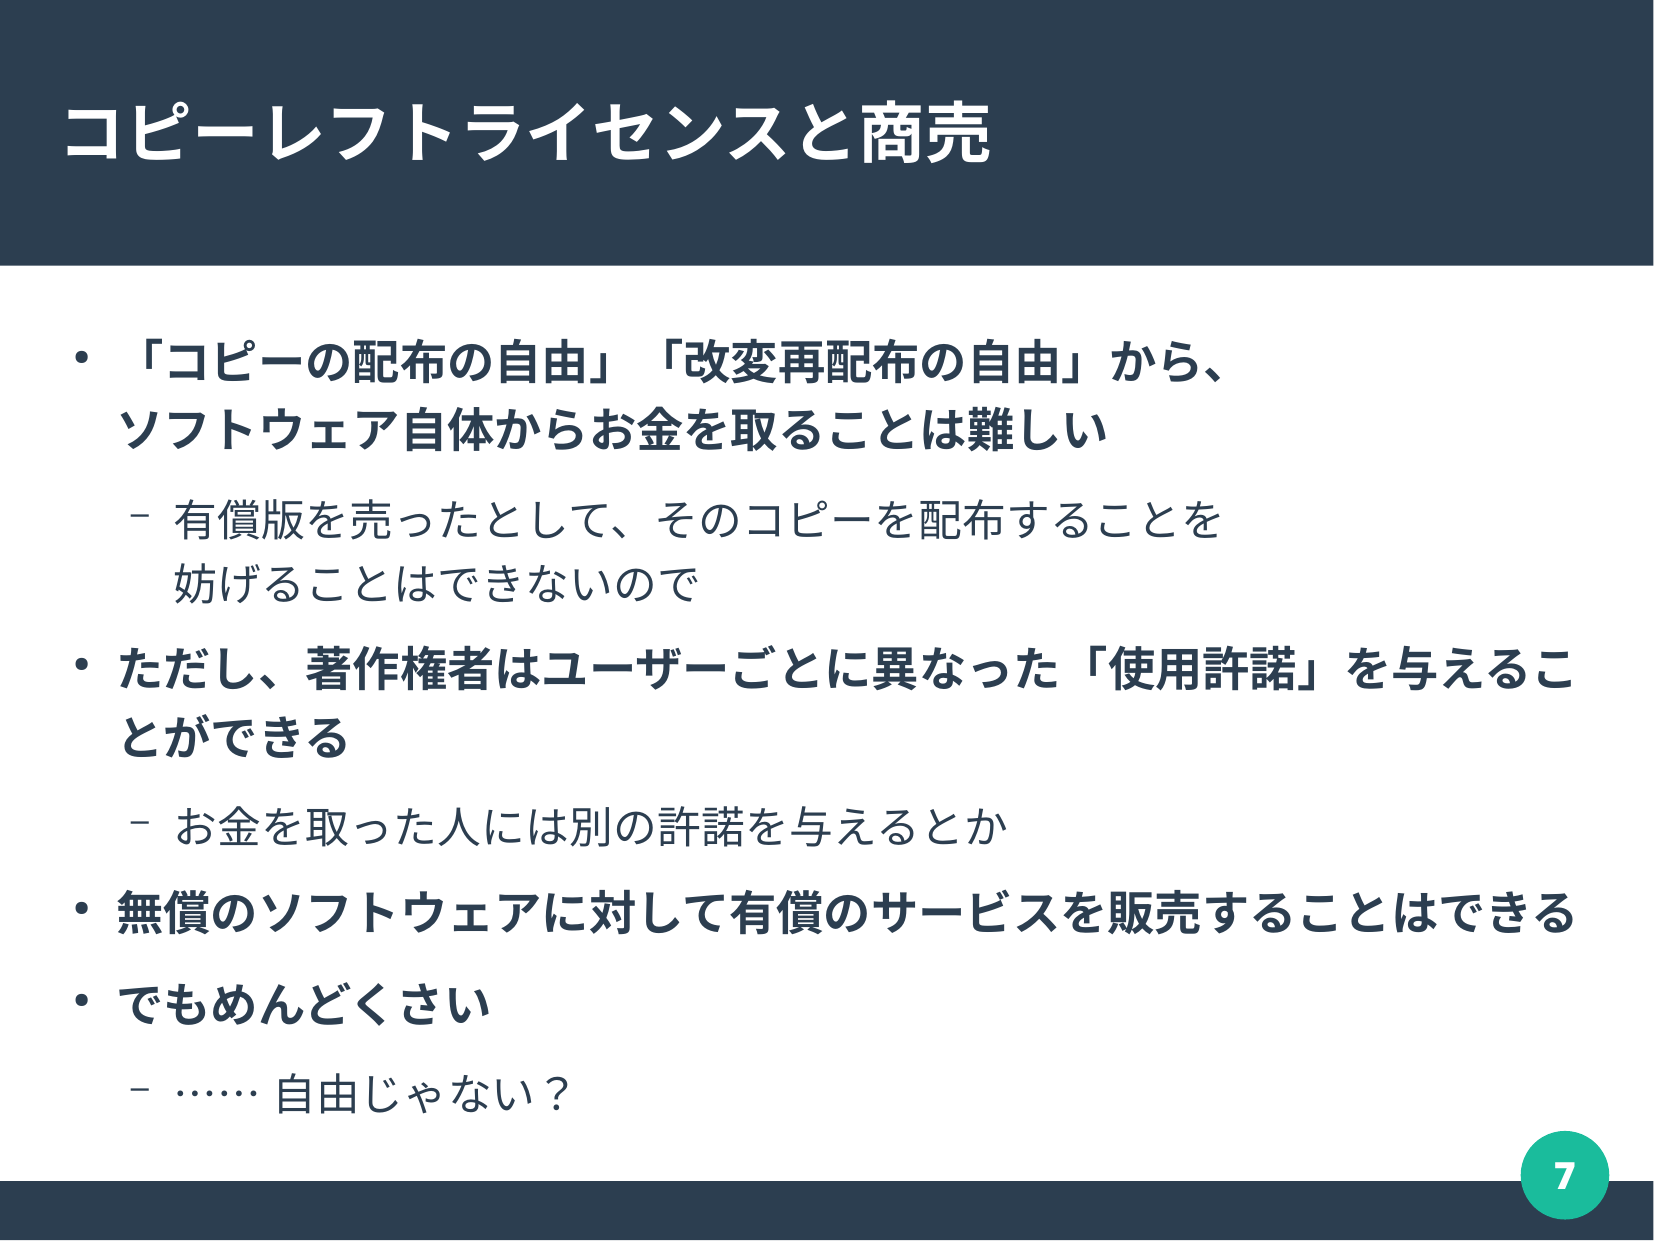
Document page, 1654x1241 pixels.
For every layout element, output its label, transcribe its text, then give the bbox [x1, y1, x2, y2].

title コピーレフトライセンスと商売 [59, 49, 1595, 207]
list 「コピーの配布の自由」「改変再配布の自由」から、 ソフトウェア自体からお金を取ることは難しい 有償版を売ったとして、そのコピーを配布することを 妨げることはできないので ただし、著作権者はユーザーごとに異なった「使用許諾」を与えることができる お金を取った人には別の許諾を与えるとか 無償のソフトウェアに対して有償のサービスを販売することはできる でもめんどくさい ……自由じゃない？ [59, 324, 1595, 1152]
